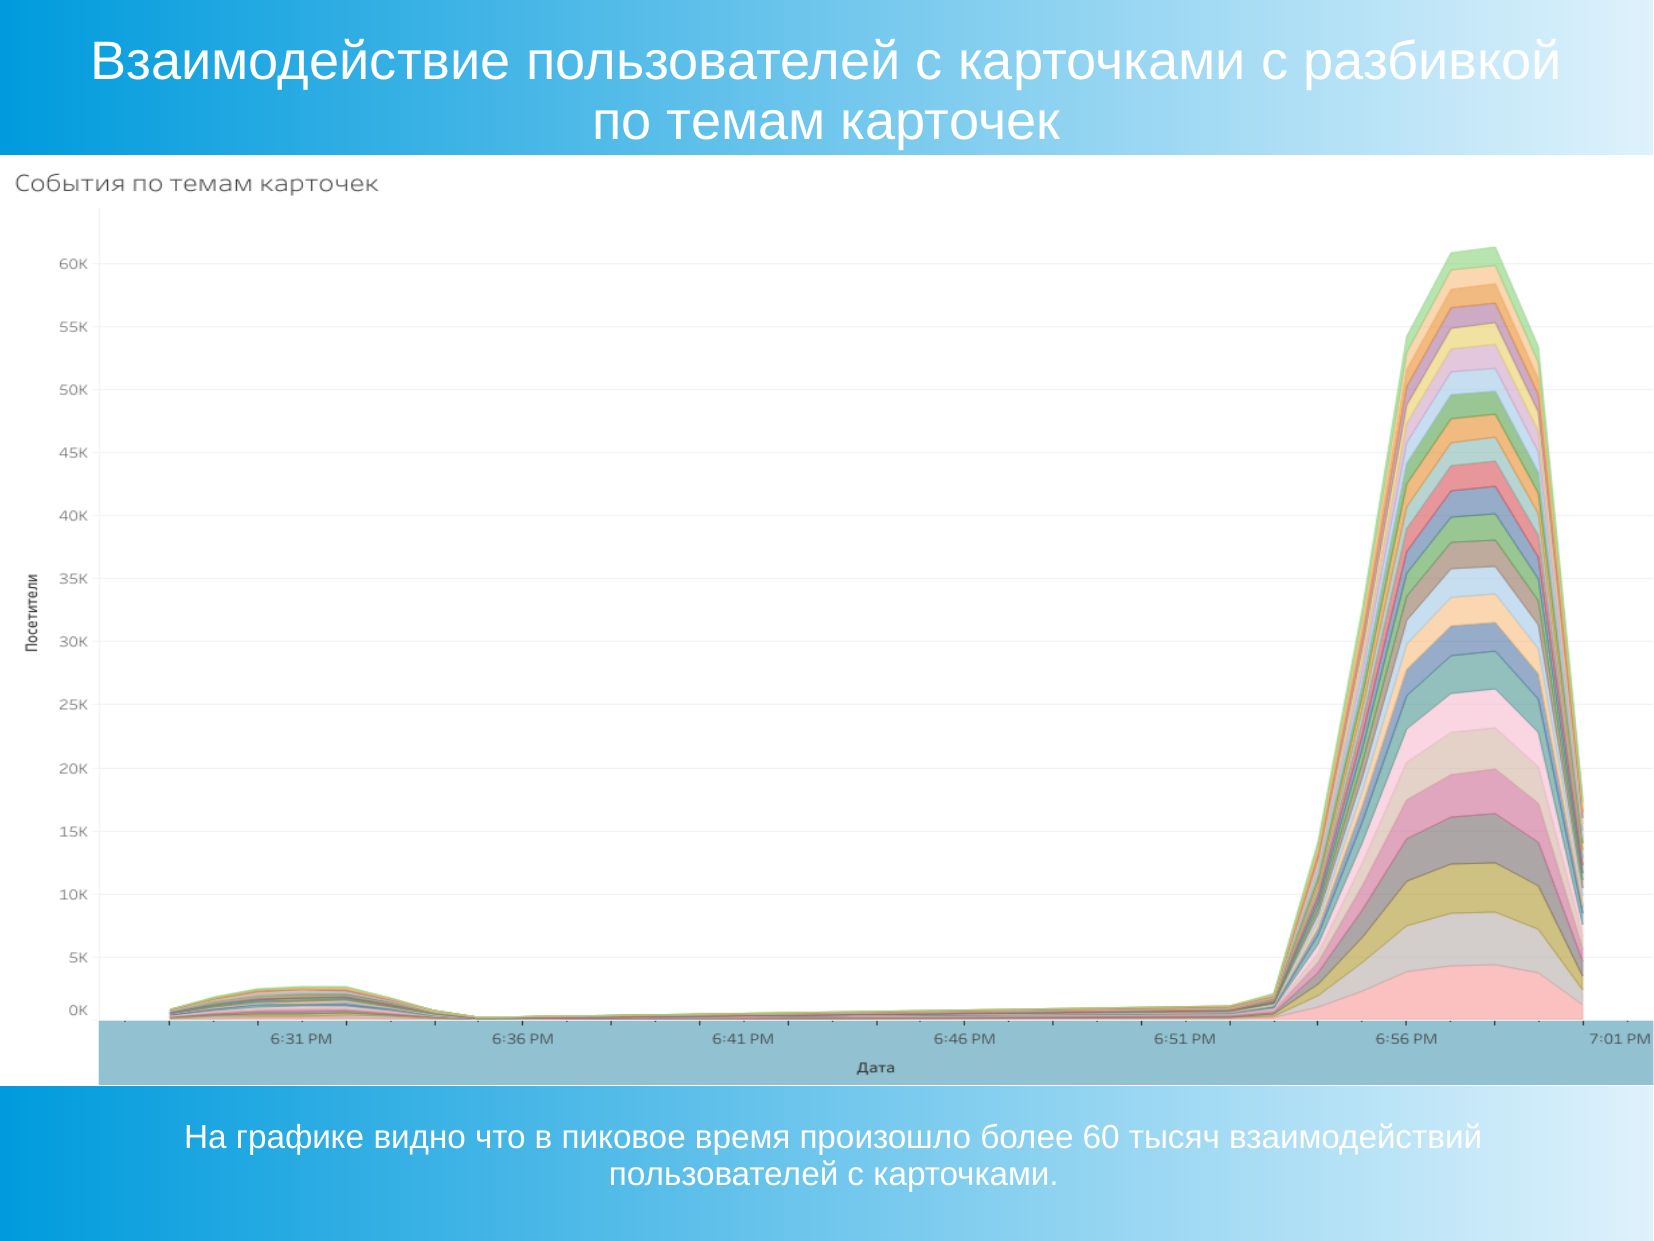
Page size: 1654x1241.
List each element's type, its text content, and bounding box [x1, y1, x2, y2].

picture [9, 159, 1654, 1085]
title На графике видно что в пиковое время произошло более 60 тысяч взаимодействий пользователей с карточками. [90, 1103, 1579, 1208]
title Взаимодействие пользователей с карточками с разбивкой по темам карточек [82, 30, 1571, 152]
